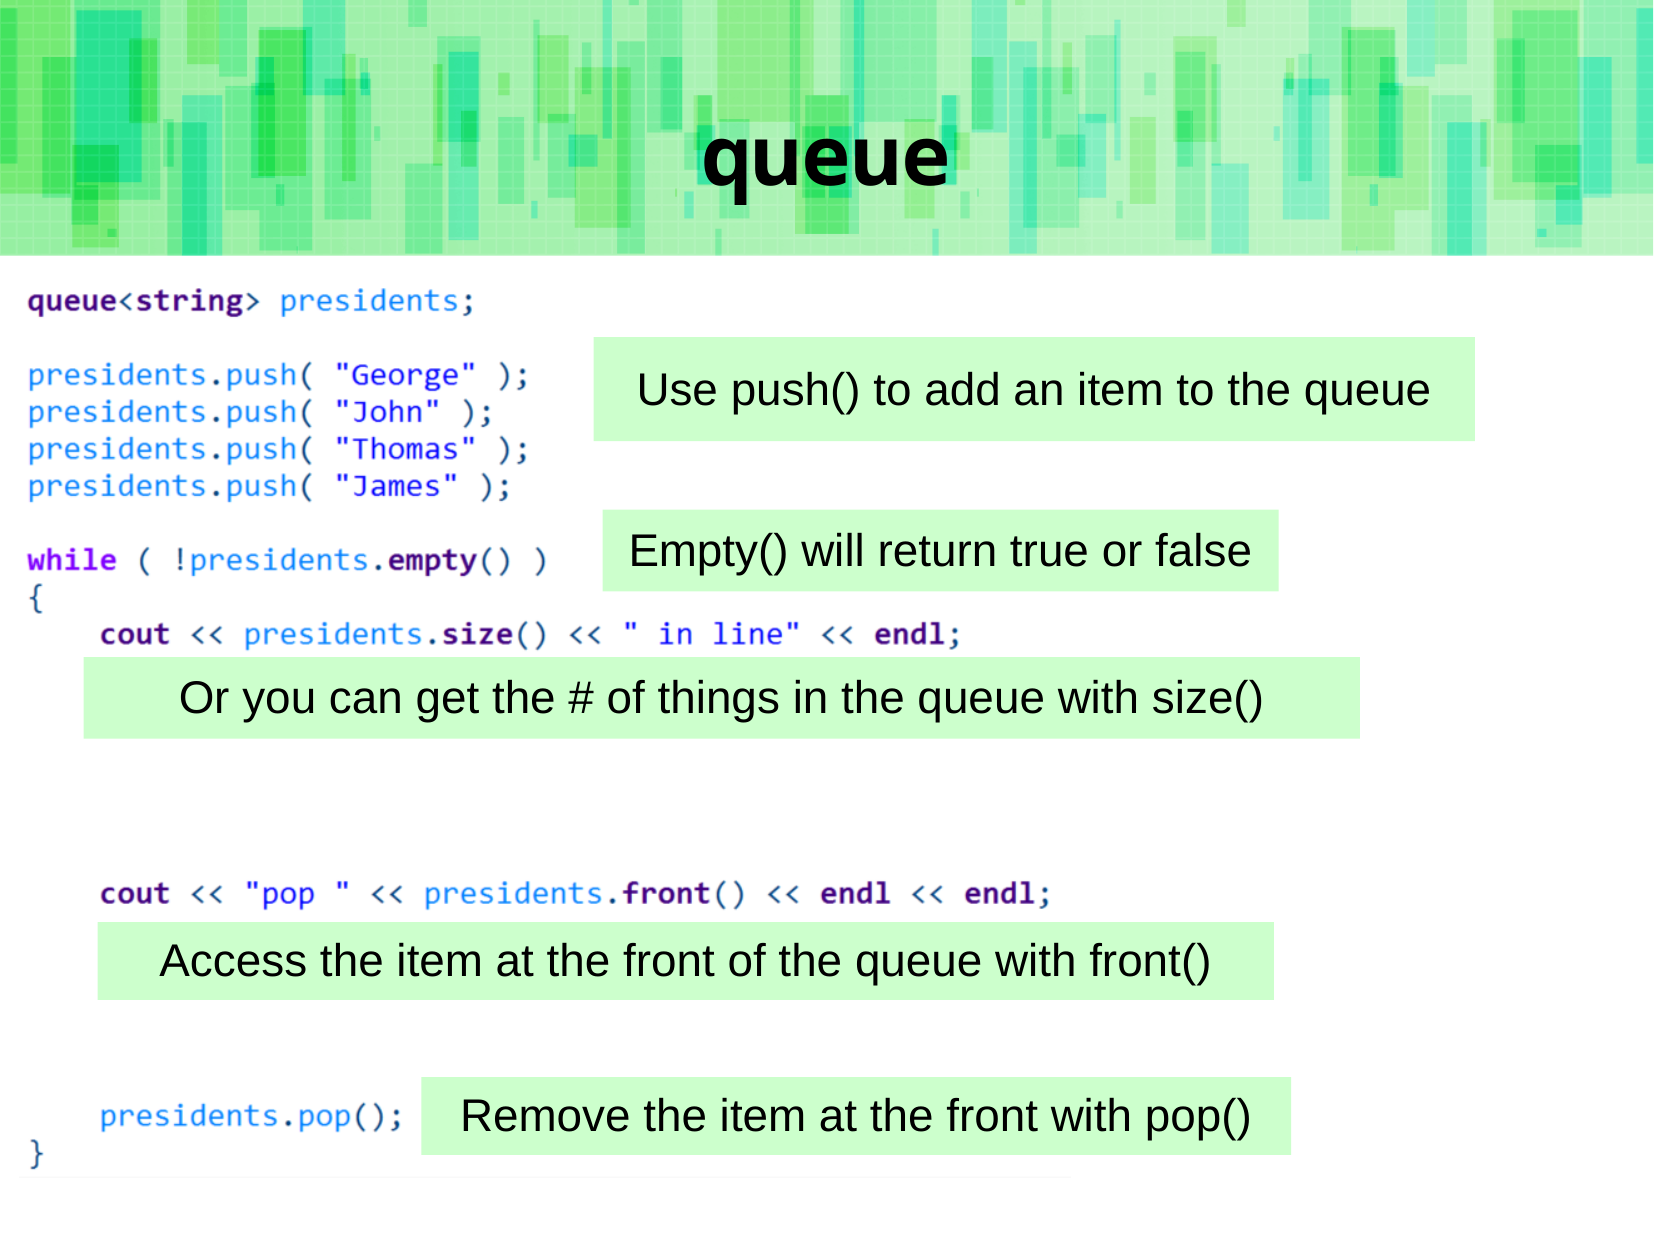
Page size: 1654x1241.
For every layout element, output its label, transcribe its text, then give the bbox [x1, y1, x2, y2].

text_box Use push() to add an item to the queue [593, 337, 1475, 442]
text_box Or you can get the # of things in the queue with size() [83, 657, 1360, 739]
text_box Remove the item at the front with pop() [421, 1077, 1292, 1155]
title queue [82, 49, 1571, 257]
text_box Access the item at the front of the queue with front() [97, 922, 1274, 1000]
picture [0, 0, 1654, 1241]
text_box Empty() will return true or false [602, 509, 1279, 592]
